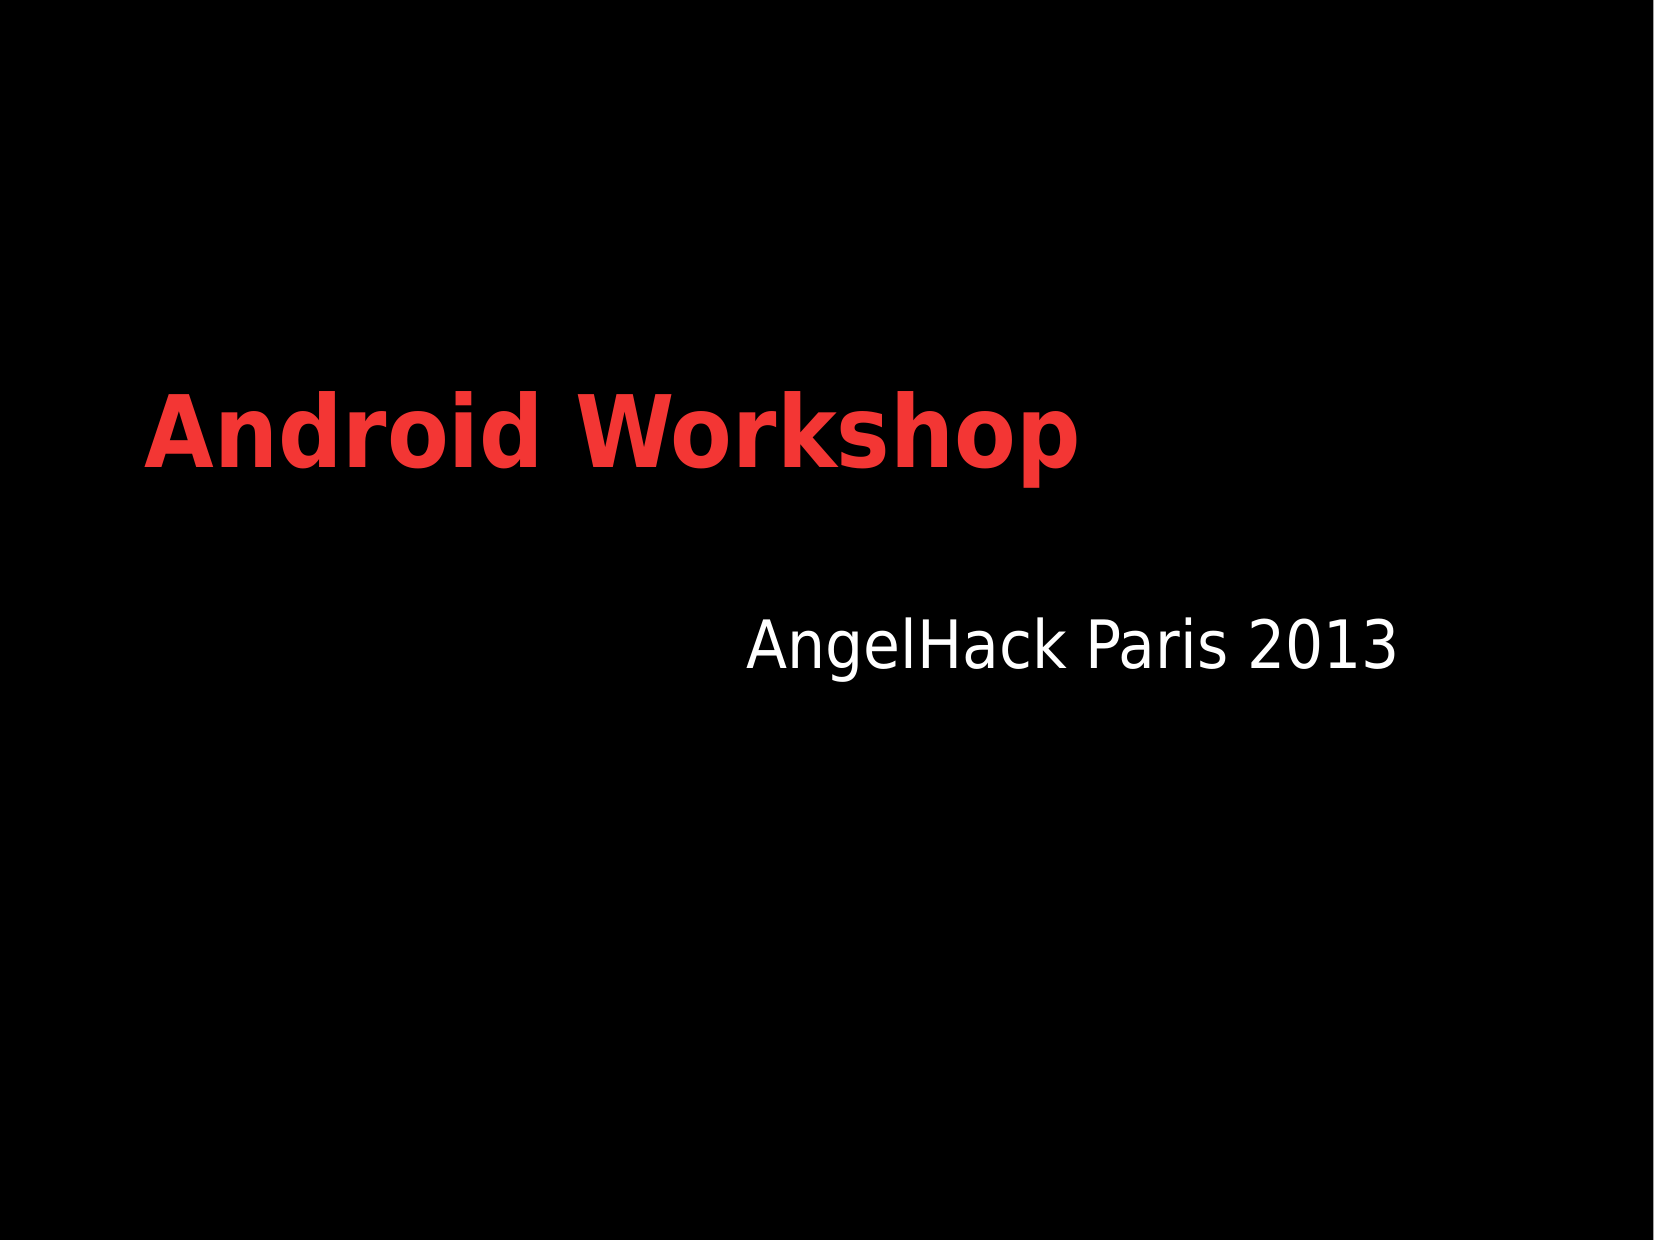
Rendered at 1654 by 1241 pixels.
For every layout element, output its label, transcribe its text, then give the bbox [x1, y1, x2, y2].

subtitle Android Workshop AngelHack Paris 2013 [82, 49, 1571, 1010]
